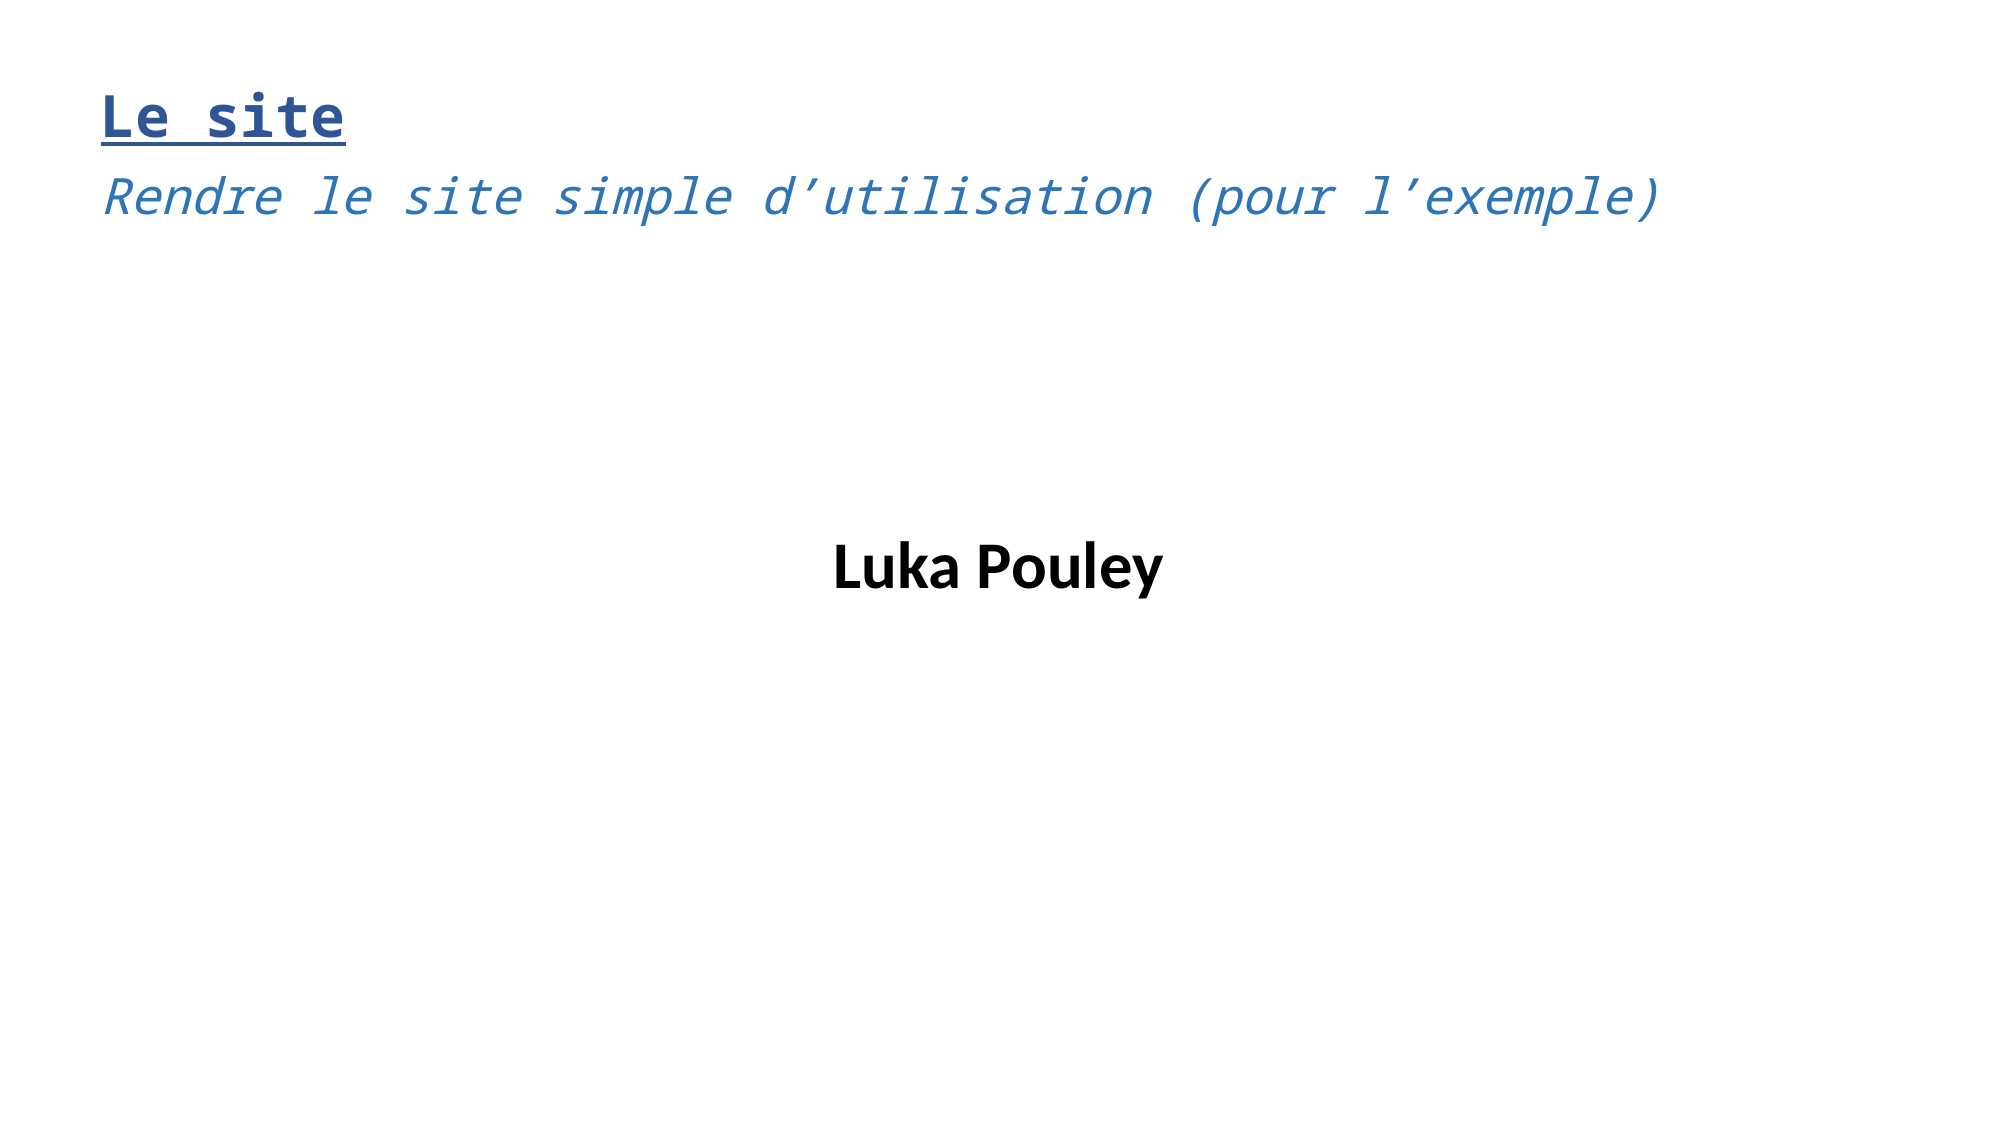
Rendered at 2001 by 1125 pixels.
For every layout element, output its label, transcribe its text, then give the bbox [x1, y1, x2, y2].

text_box Rendre le site simple d’utilisation (pour l’exemple) [85, 157, 1566, 234]
text_box Le site [85, 71, 343, 157]
text_box Luka Pouley [818, 514, 1182, 611]
